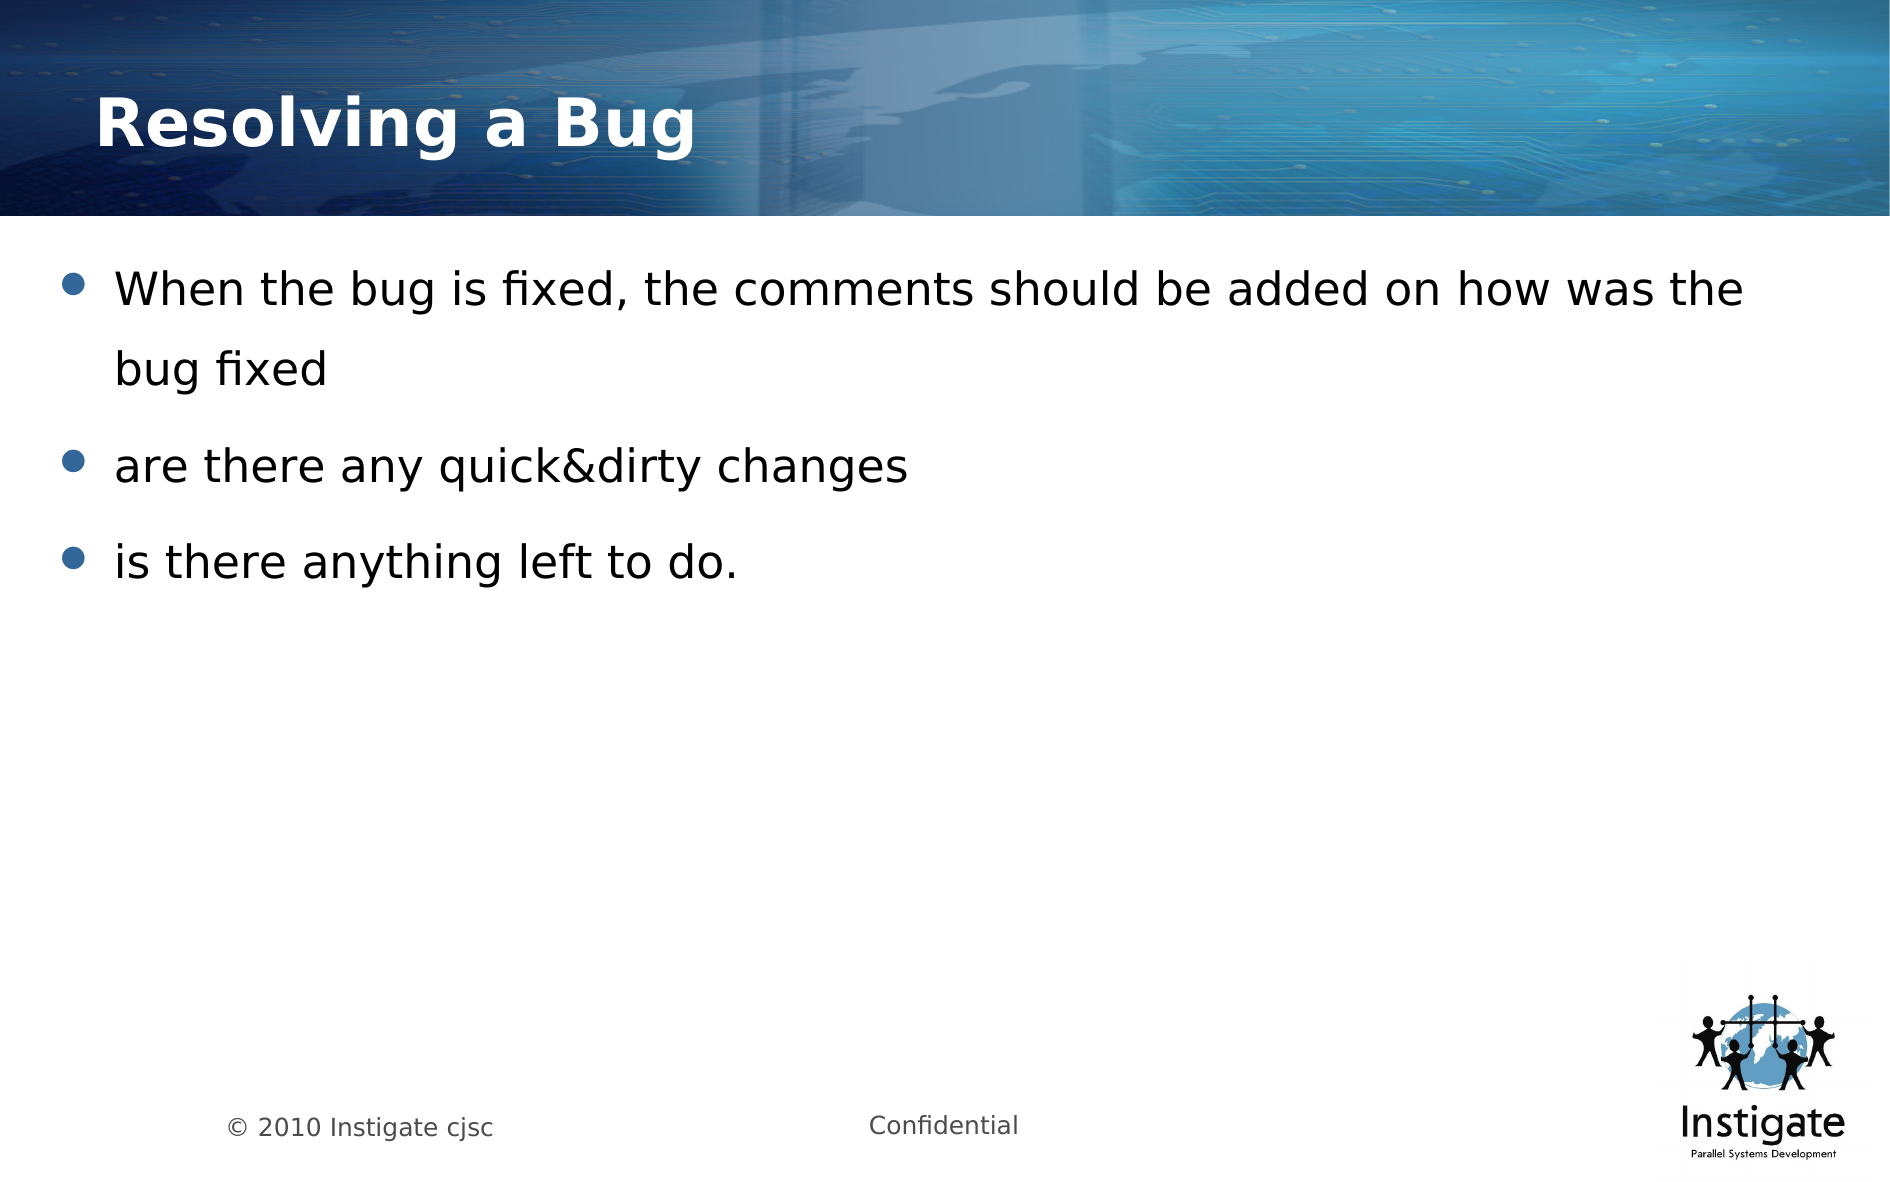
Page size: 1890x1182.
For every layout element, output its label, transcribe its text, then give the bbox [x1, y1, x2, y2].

picture [0, 0, 1890, 216]
list When the bug is fixed, the comments should be added on how was the bug fixed are there any quick&dirty changes is there anything left to do. [59, 236, 1831, 1001]
picture [1650, 956, 1876, 1182]
title Resolving a Bug [94, 54, 1793, 210]
